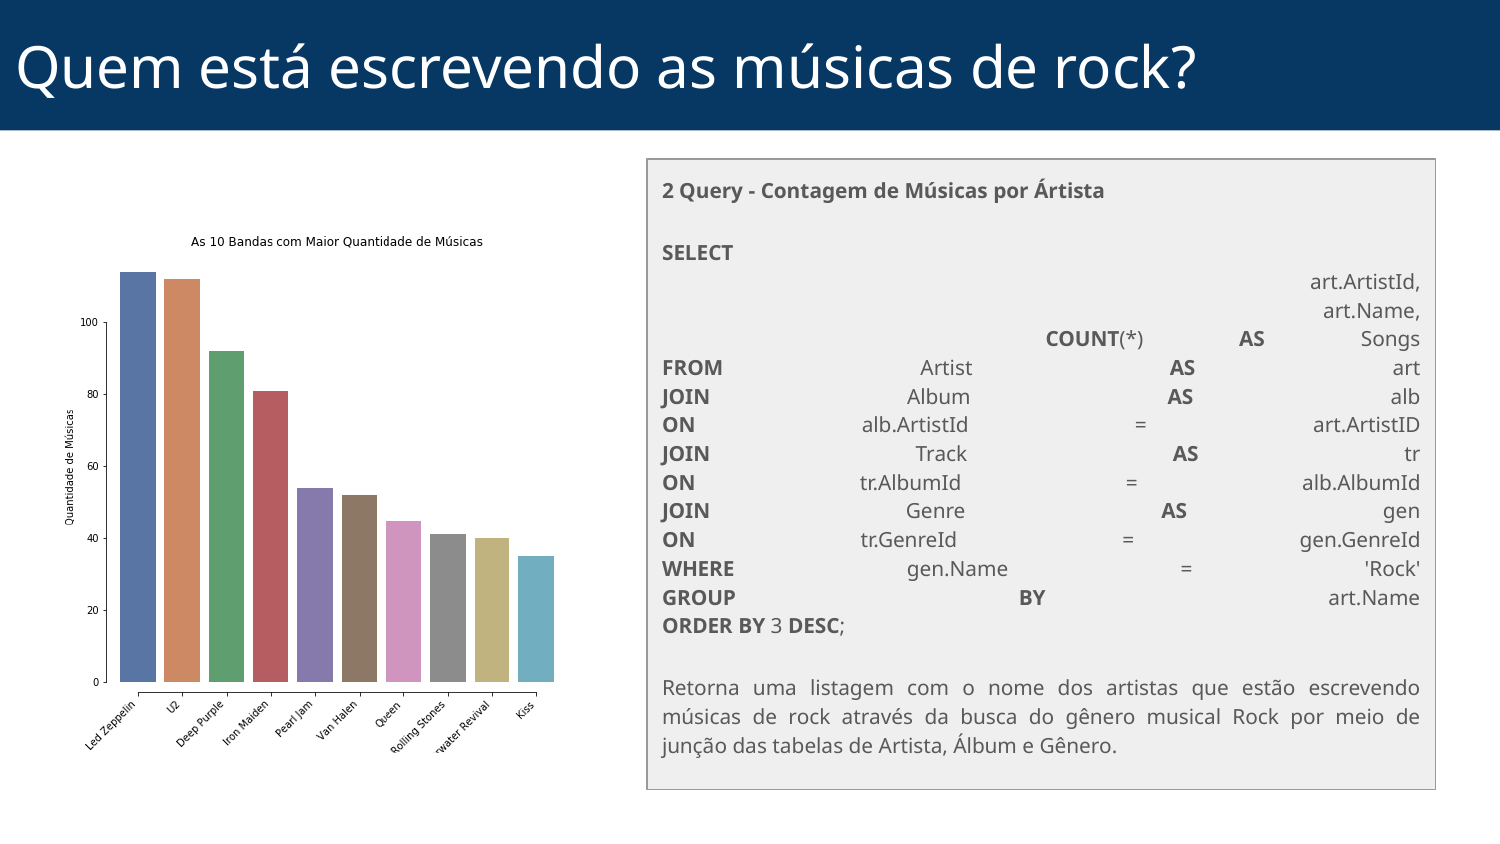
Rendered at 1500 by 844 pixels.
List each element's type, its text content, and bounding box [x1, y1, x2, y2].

picture [44, 182, 615, 753]
title Quem está escrevendo as músicas de rock? [0, 0, 1500, 131]
list 2 Query - Contagem de Músicas por Ártista SELECT art.ArtistId, art.Name, COUNT(*) AS Songs FROM Artist AS art JOIN Album AS alb ON alb.ArtistId = art.ArtistID JOIN Track AS tr ON tr.AlbumId = alb.AlbumId JOIN Genre AS gen ON tr.GenreId = gen.GenreId WHERE gen.Name = 'Rock' GROUP BY art.Name ORDER BY 3 DESC; Retorna uma listagem com o nome dos artistas que estão escrevendo músicas de rock através da busca do gênero musical Rock por meio de junção das tabelas de Artista, Álbum e Gênero. [647, 159, 1436, 790]
